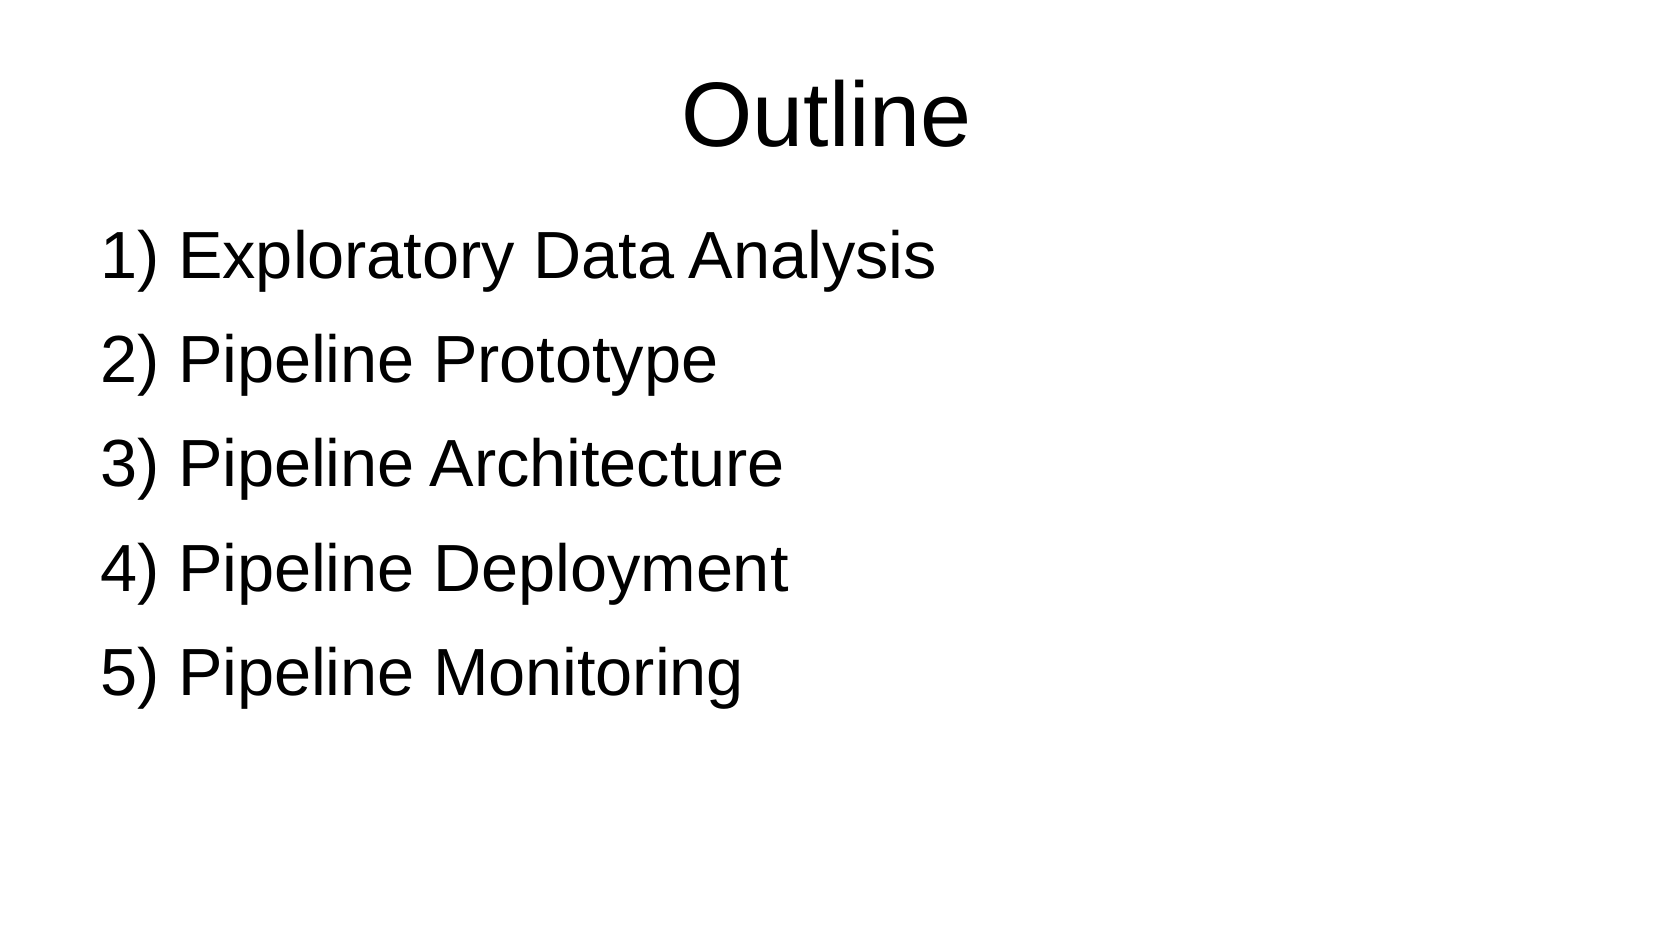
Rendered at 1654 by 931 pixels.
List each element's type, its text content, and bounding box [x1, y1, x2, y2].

title Outline [82, 37, 1571, 193]
list Exploratory Data Analysis Pipeline Prototype Pipeline Architecture Pipeline Deployment Pipeline Monitoring [82, 217, 1571, 758]
